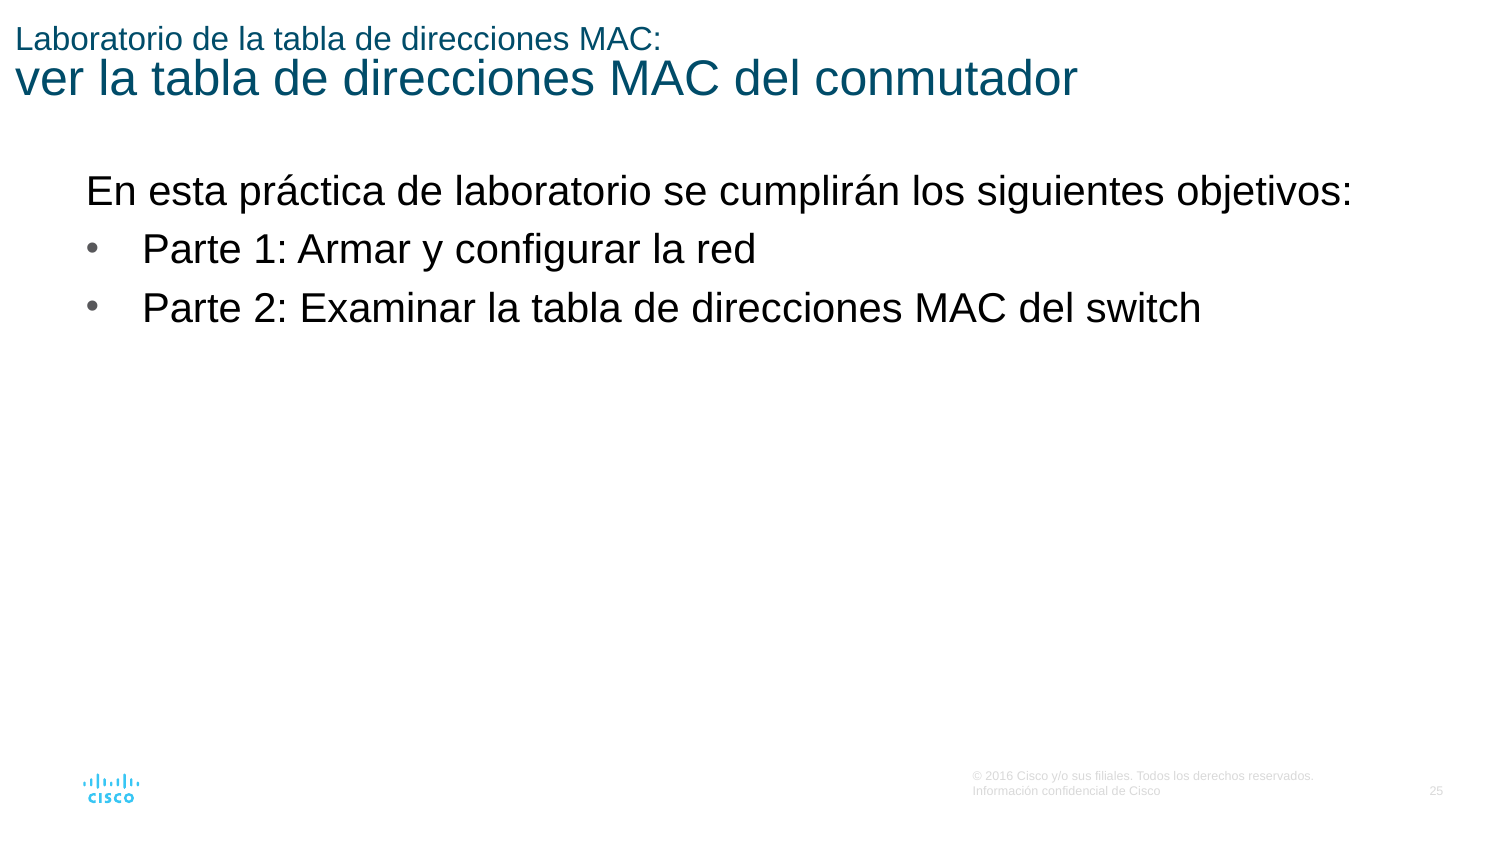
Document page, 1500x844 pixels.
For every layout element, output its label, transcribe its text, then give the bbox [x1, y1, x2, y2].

title Laboratorio de la tabla de direcciones MAC: ver la tabla de direcciones MAC del conmutador [0, 5, 1369, 126]
list En esta práctica de laboratorio se cumplirán los siguientes objetivos: Parte 1: Armar y configurar la red Parte 2: Examinar la tabla de direcciones MAC del switch [70, 156, 1430, 661]
